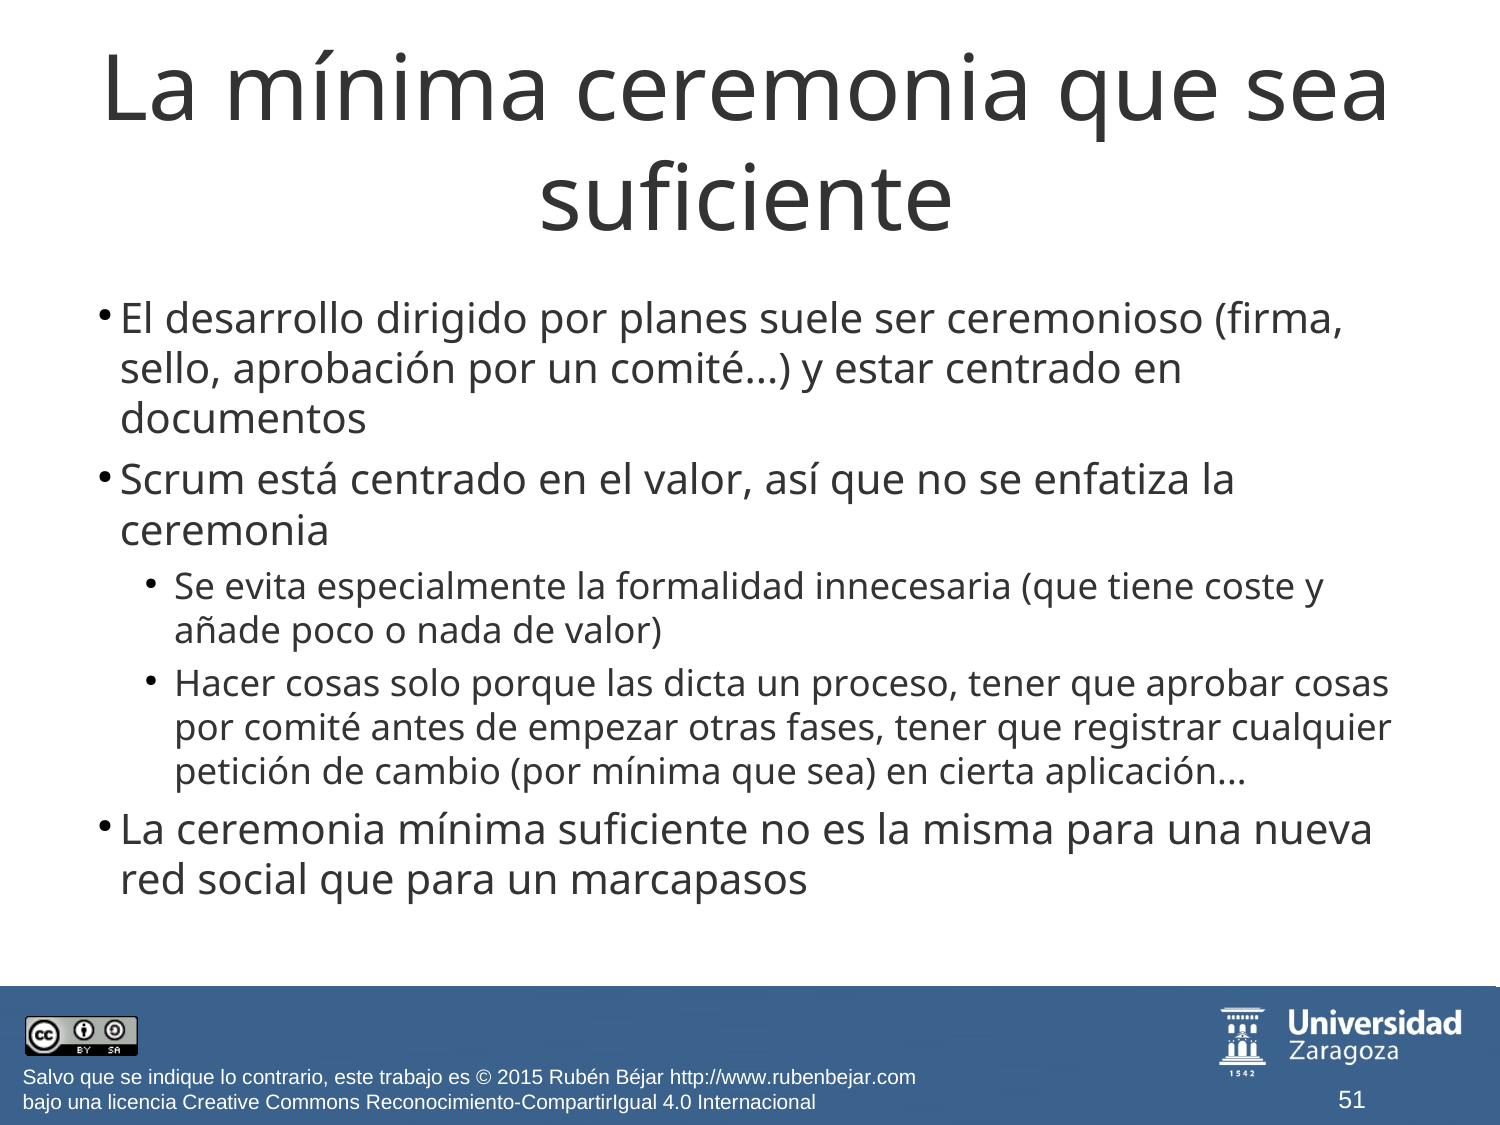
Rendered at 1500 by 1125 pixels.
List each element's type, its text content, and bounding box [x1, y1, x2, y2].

picture [0, 986, 1500, 1125]
title La mínima ceremonia que sea suficiente [74, 21, 1420, 257]
list El desarrollo dirigido por planes suele ser ceremonioso (firma, sello, aprobación por un comité...) y estar centrado en documentos Scrum está centrado en el valor, así que no se enfatiza la ceremonia Se evita especialmente la formalidad innecesaria (que tiene coste y añade poco o nada de valor) Hacer cosas solo porque las dicta un proceso, tener que aprobar cosas por comité antes de empezar otras fases, tener que registrar cualquier petición de cambio (por mínima que sea) en cierta aplicación... La ceremonia mínima suficiente no es la misma para una nueva red social que para un marcapasos [82, 283, 1418, 957]
